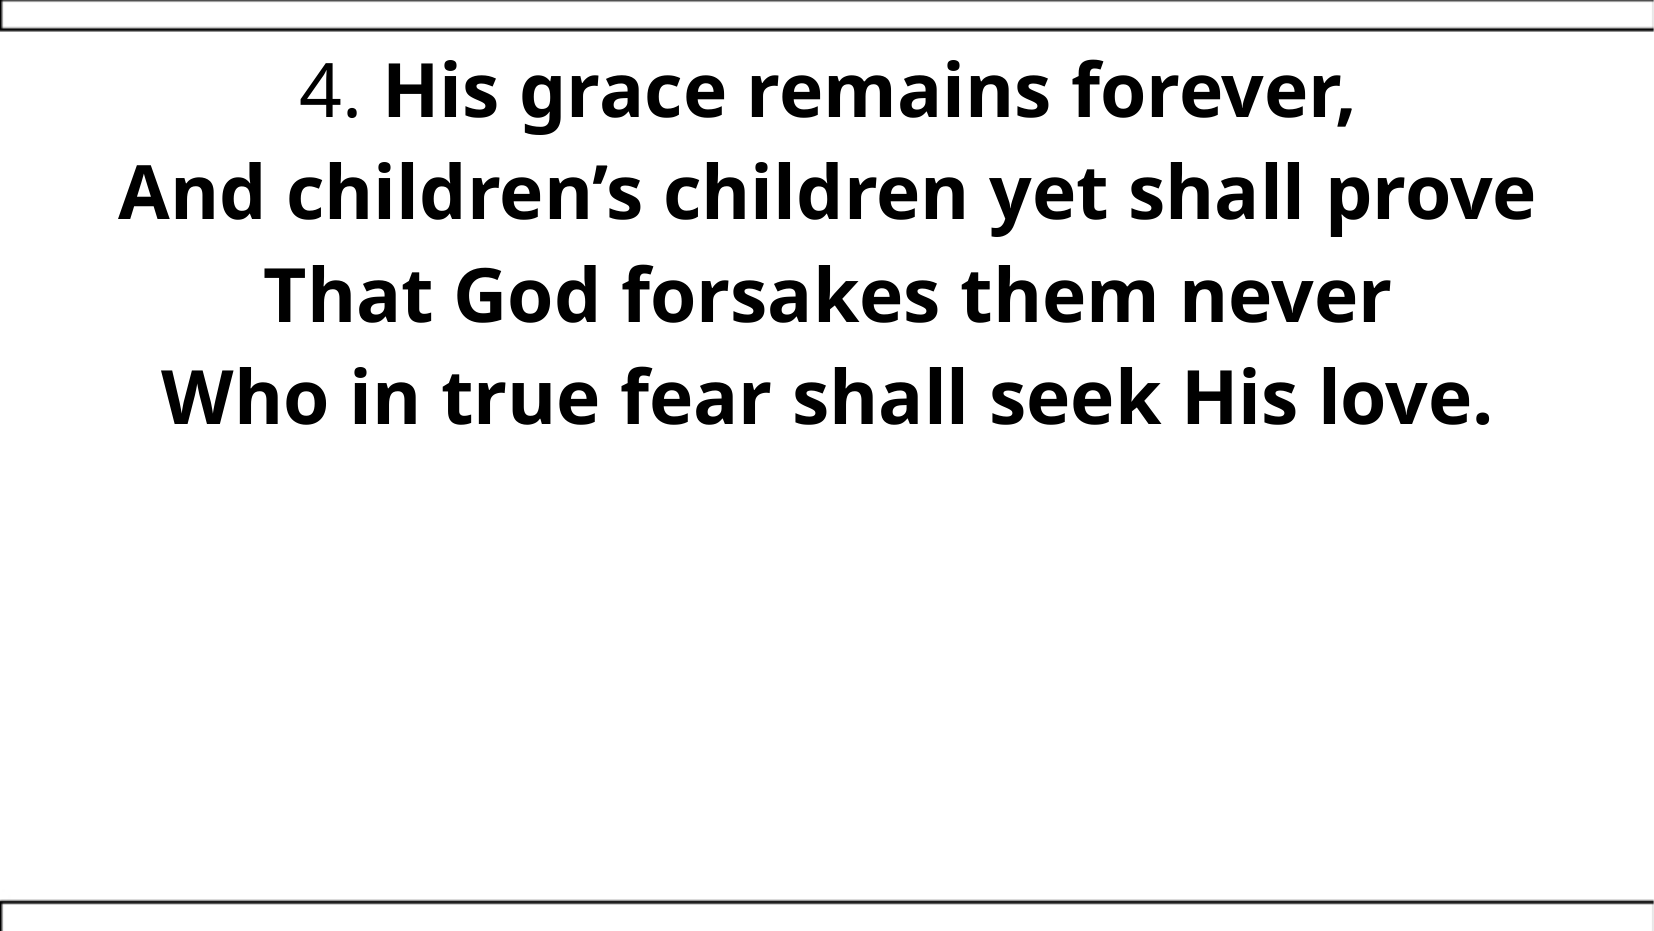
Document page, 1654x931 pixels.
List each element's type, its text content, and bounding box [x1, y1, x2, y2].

text_box 4. His grace remains forever, And children’s children yet shall prove That God forsakes them never Who in true fear shall seek His love. [86, 30, 1572, 445]
picture [0, 0, 1654, 931]
